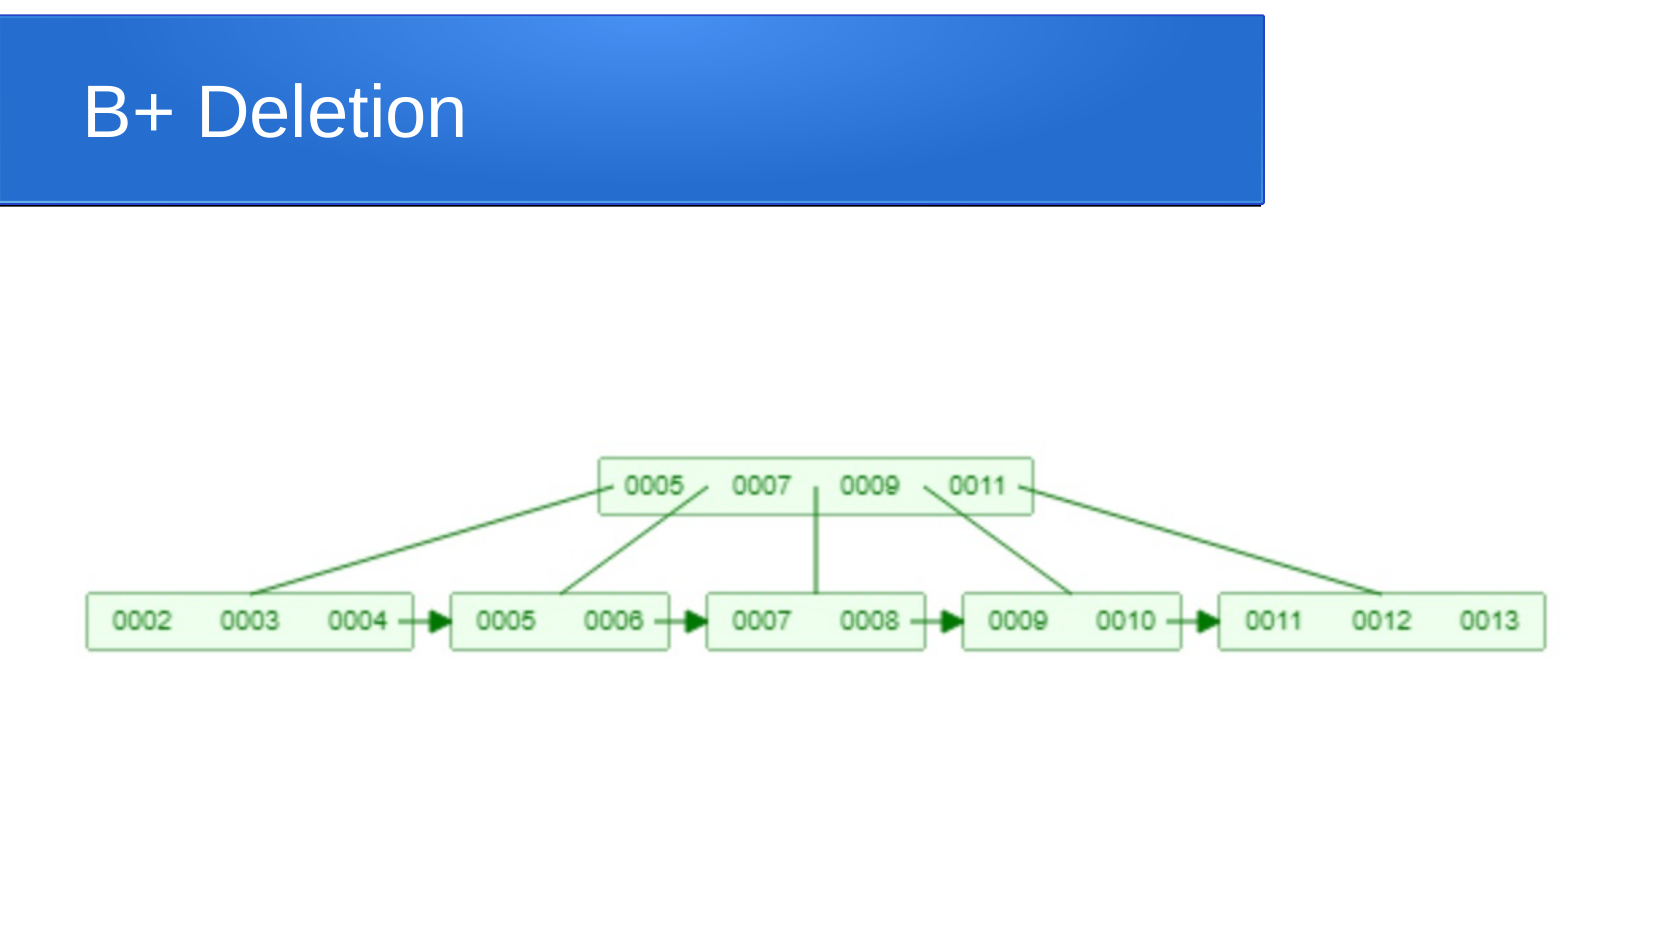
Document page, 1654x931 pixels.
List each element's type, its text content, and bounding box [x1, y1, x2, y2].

title B+ Deletion [82, 35, 1235, 189]
picture [75, 419, 1564, 693]
